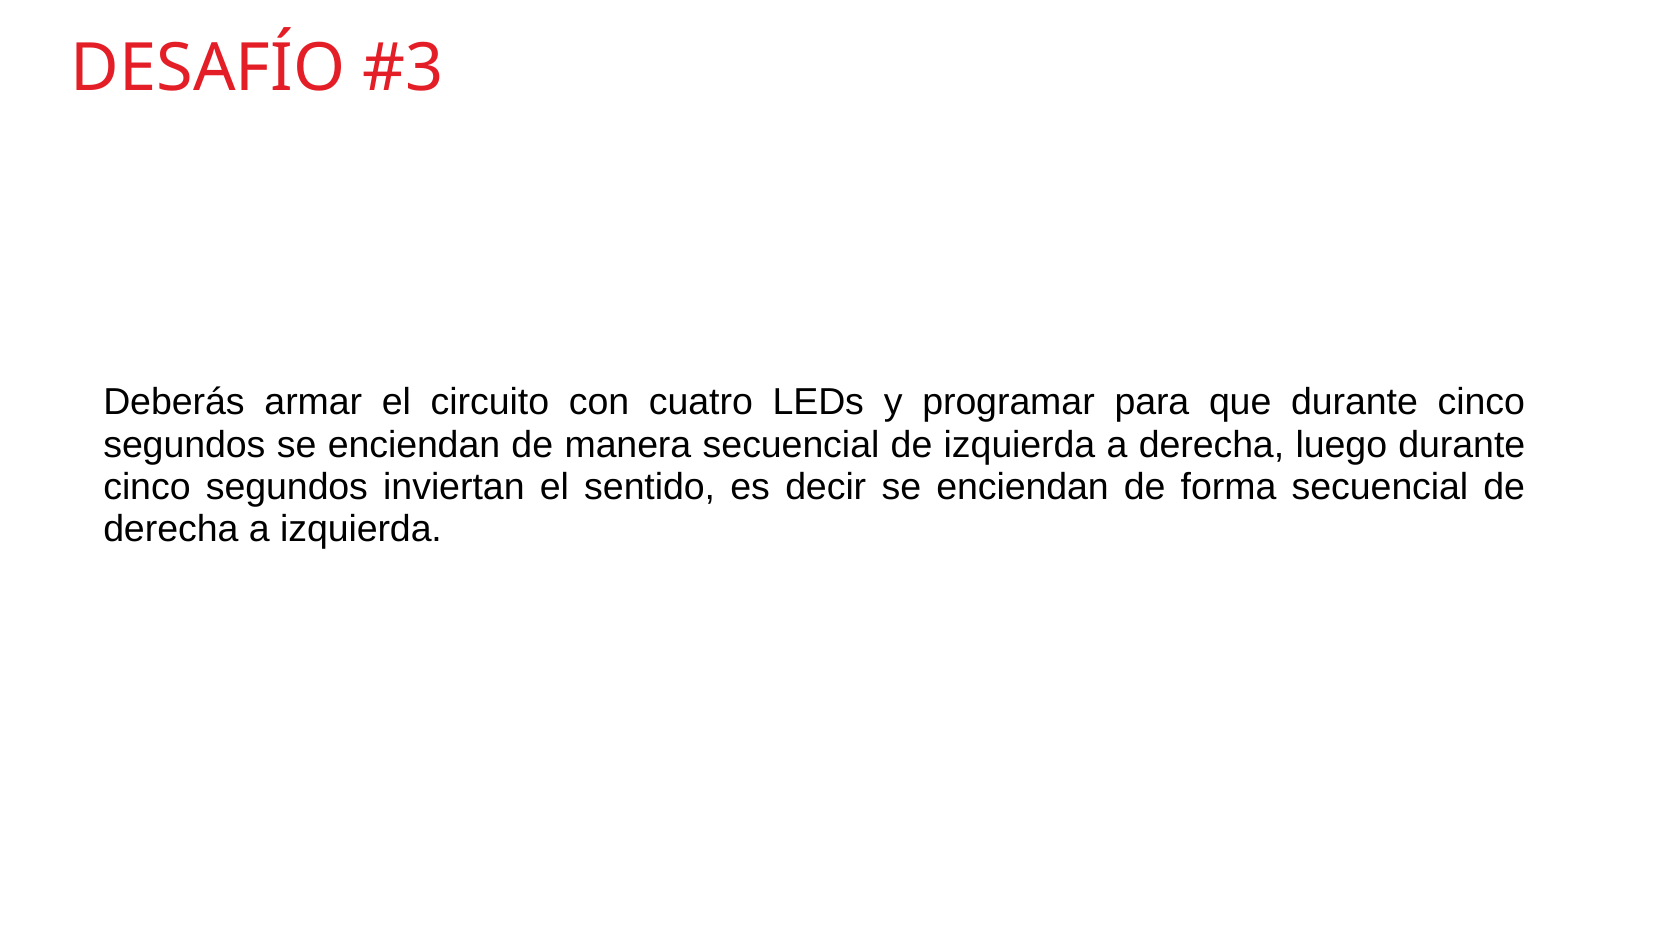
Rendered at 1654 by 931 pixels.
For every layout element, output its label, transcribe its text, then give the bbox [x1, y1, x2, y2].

title DESAFÍO #3 [70, 11, 1347, 118]
text_box Deberás armar el circuito con cuatro LEDs y programar para que durante cinco segundos se enciendan de manera secuencial de izquierda a derecha, luego durante cinco segundos inviertan el sentido, es decir se enciendan de forma secuencial de derecha a izquierda. [88, 373, 1565, 557]
